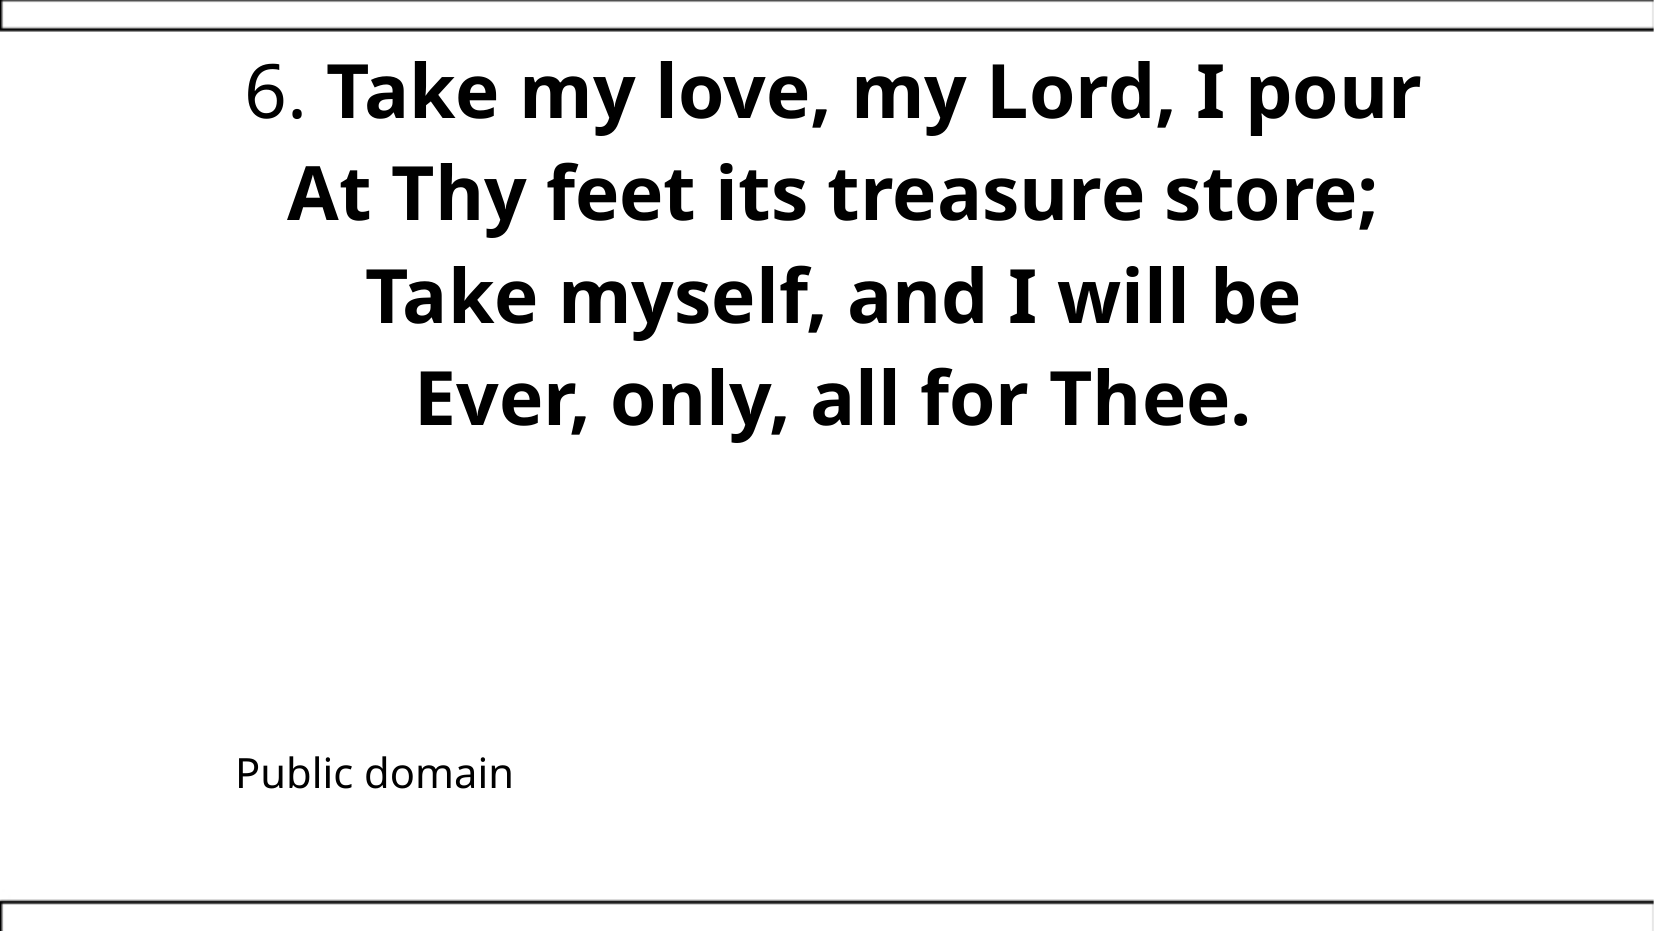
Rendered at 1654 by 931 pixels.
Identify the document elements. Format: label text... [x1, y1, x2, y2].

picture [0, 0, 1654, 931]
text_box 6. Take my love, my Lord, I pour At Thy feet its treasure store; Take myself, and I will be Ever, only, all for Thee. Public domain [91, 31, 1577, 807]
